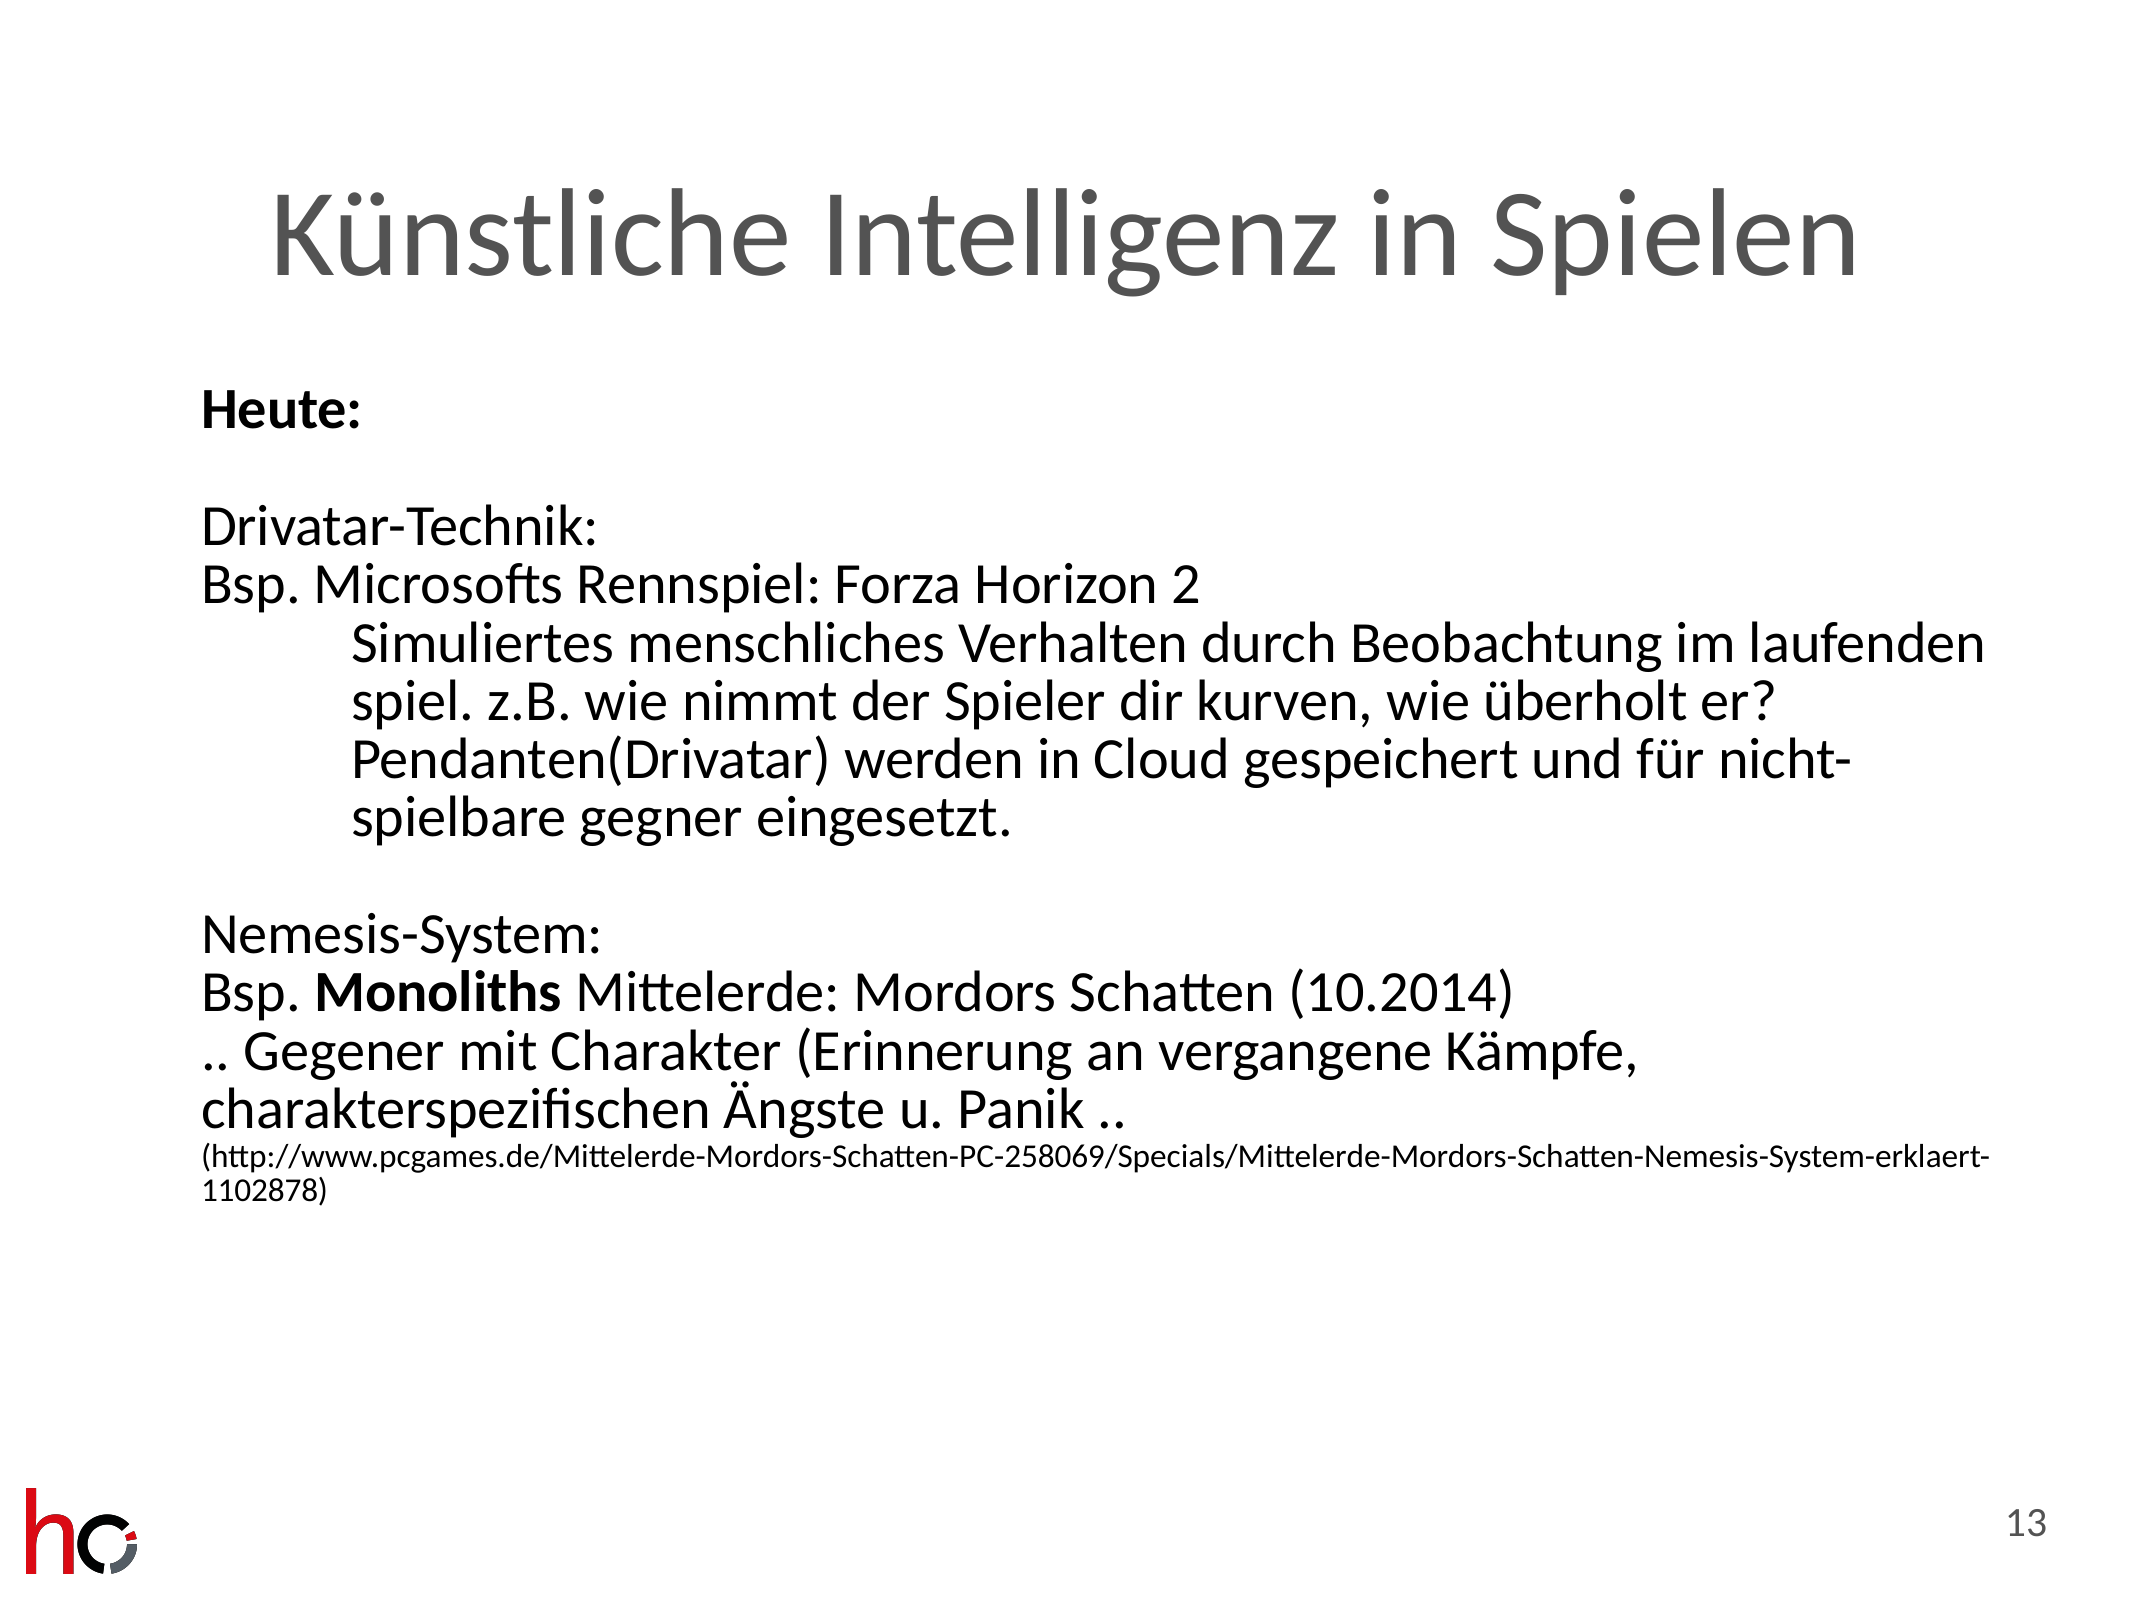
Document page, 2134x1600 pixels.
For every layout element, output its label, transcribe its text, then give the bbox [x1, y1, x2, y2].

text_box [1989, 1497, 2120, 1569]
text_box Heute: Drivatar-Technik: Bsp. Microsofts Rennspiel: Forza Horizon 2 Simuliertes menschliches Verhalten durch Beobachtung im laufenden spiel. z.B. wie nimmt der Spieler dir kurven, wie überholt er? Pendanten(Drivatar) werden in Cloud gespeichert und für nicht-spielbare gegner eingesetzt. Nemesis-System: Bsp. Monoliths Mittelerde: Mordors Schatten (10.2014) .. Gegener mit Charakter (Erinnerung an vergangene Kämpfe, charakterspezifischen Ängste u. Panik .. (http://www.pcgames.de/Mittelerde-Mordors-Schatten-PC-258069/Specials/Mittelerde-Mordors-Schatten-Nemesis-System-erklaert-1102878) [186, 378, 2078, 1217]
title Künstliche Intelligenz in Spielen [208, 142, 1925, 378]
